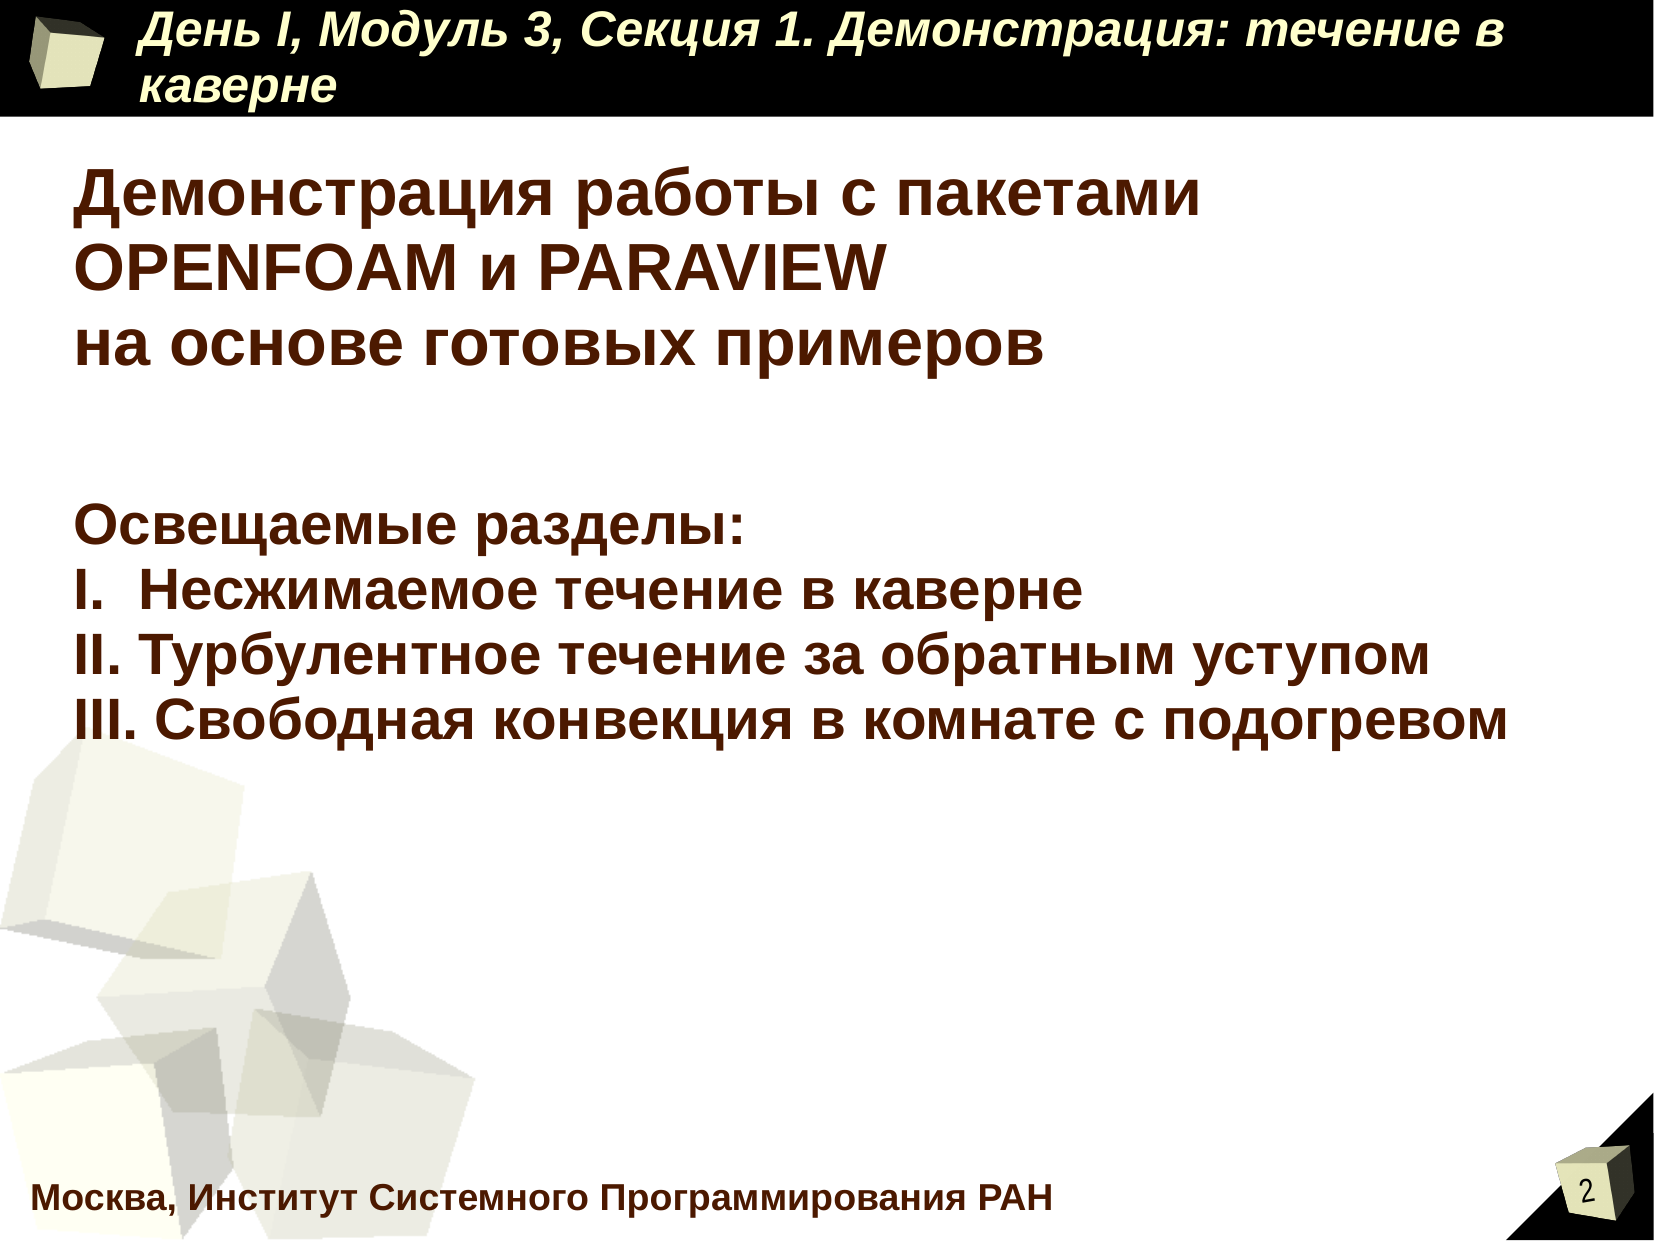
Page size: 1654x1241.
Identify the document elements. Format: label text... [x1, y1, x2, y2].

picture [0, 726, 477, 1241]
picture [464, 1193, 472, 1198]
text_box Освещаемые разделы: I. Несжимаемое течение в каверне II. Турбулентное течение за обратным уступом III. Свободная конвекция в комнате с подогревом [59, 484, 1536, 760]
text_box Демонстрация работы с пакетами OPENFOAM и PARAVIEW на основе готовых примеров [59, 147, 1536, 387]
